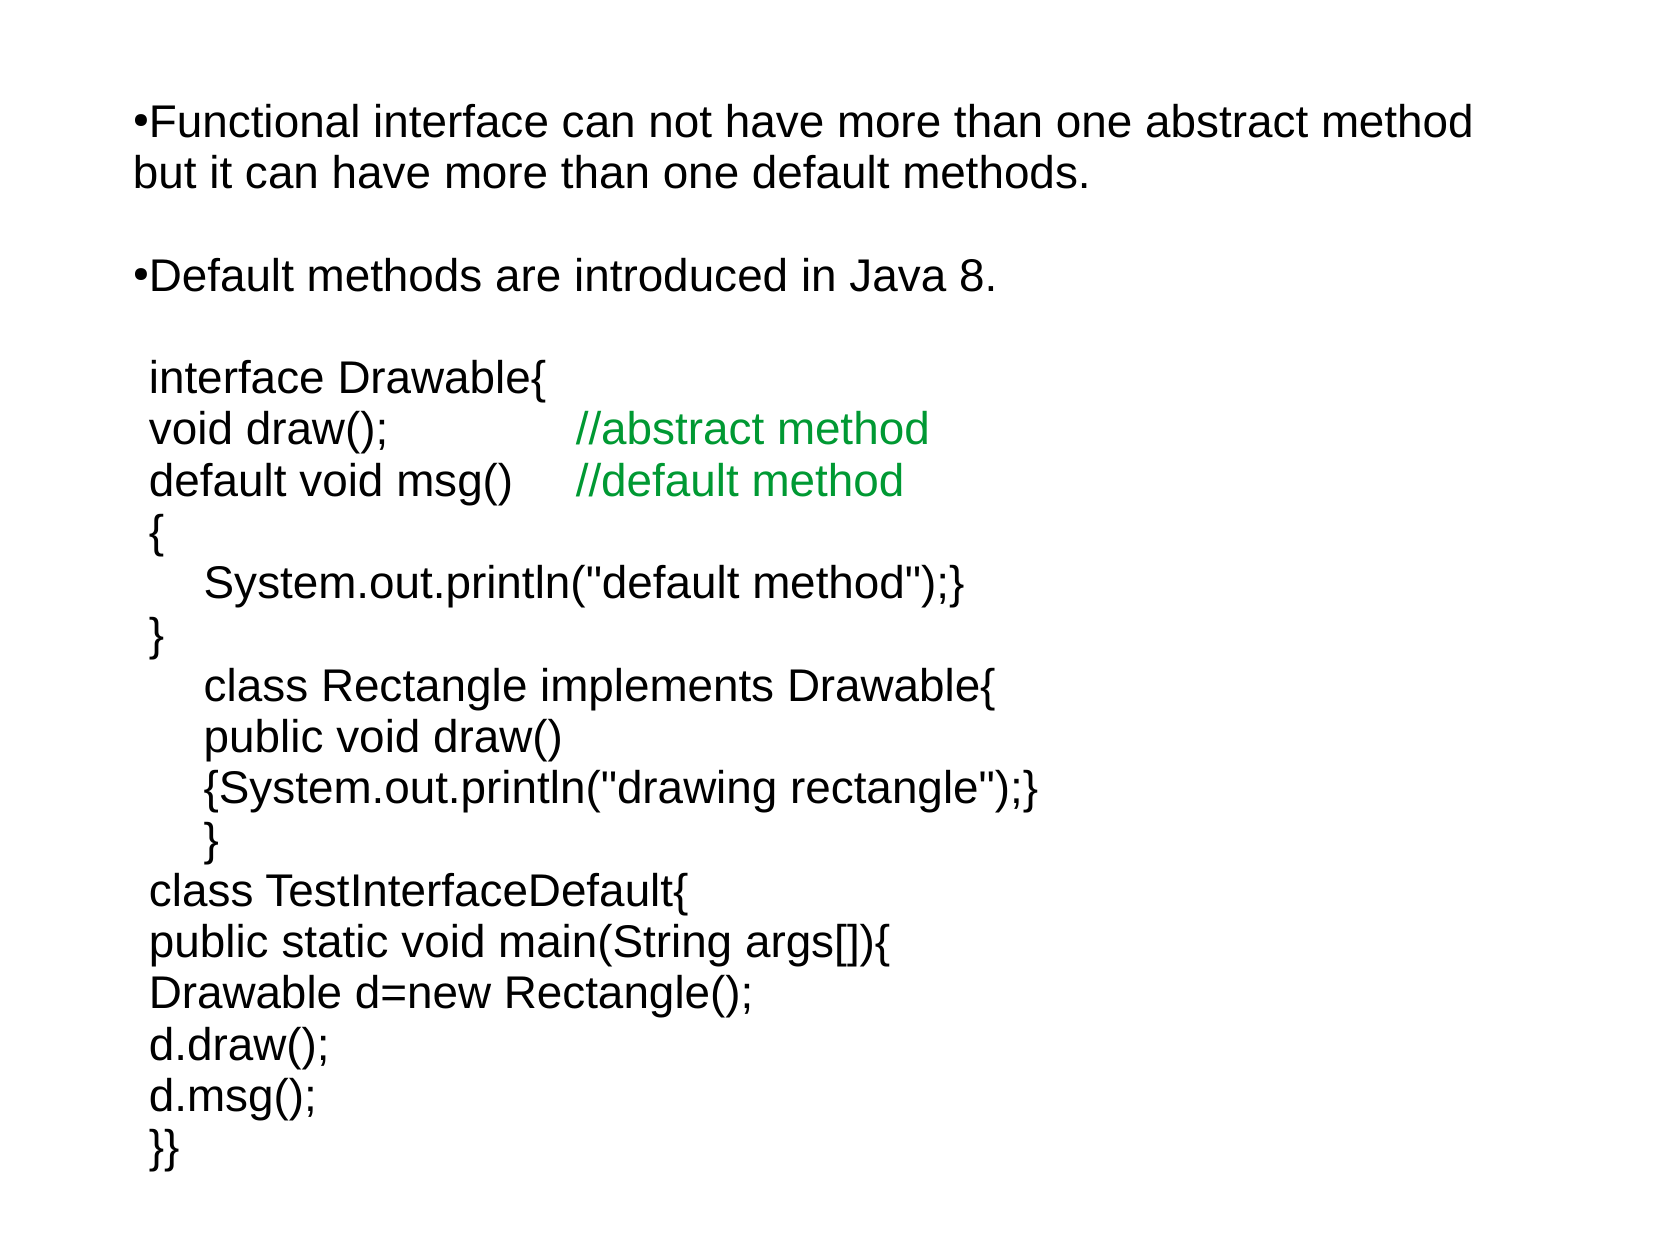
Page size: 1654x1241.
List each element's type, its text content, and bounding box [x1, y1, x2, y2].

text_box Functional interface can not have more than one abstract method but it can have more than one default methods. Default methods are introduced in Java 8. interface Drawable{ void draw(); //abstract method default void msg() //default method { System.out.println("default method");} } class Rectangle implements Drawable{ public void draw() {System.out.println("drawing rectangle");} } class TestInterfaceDefault{ public static void main(String args[]){ Drawable d=new Rectangle(); d.draw(); d.msg(); }} [118, 88, 1565, 1182]
